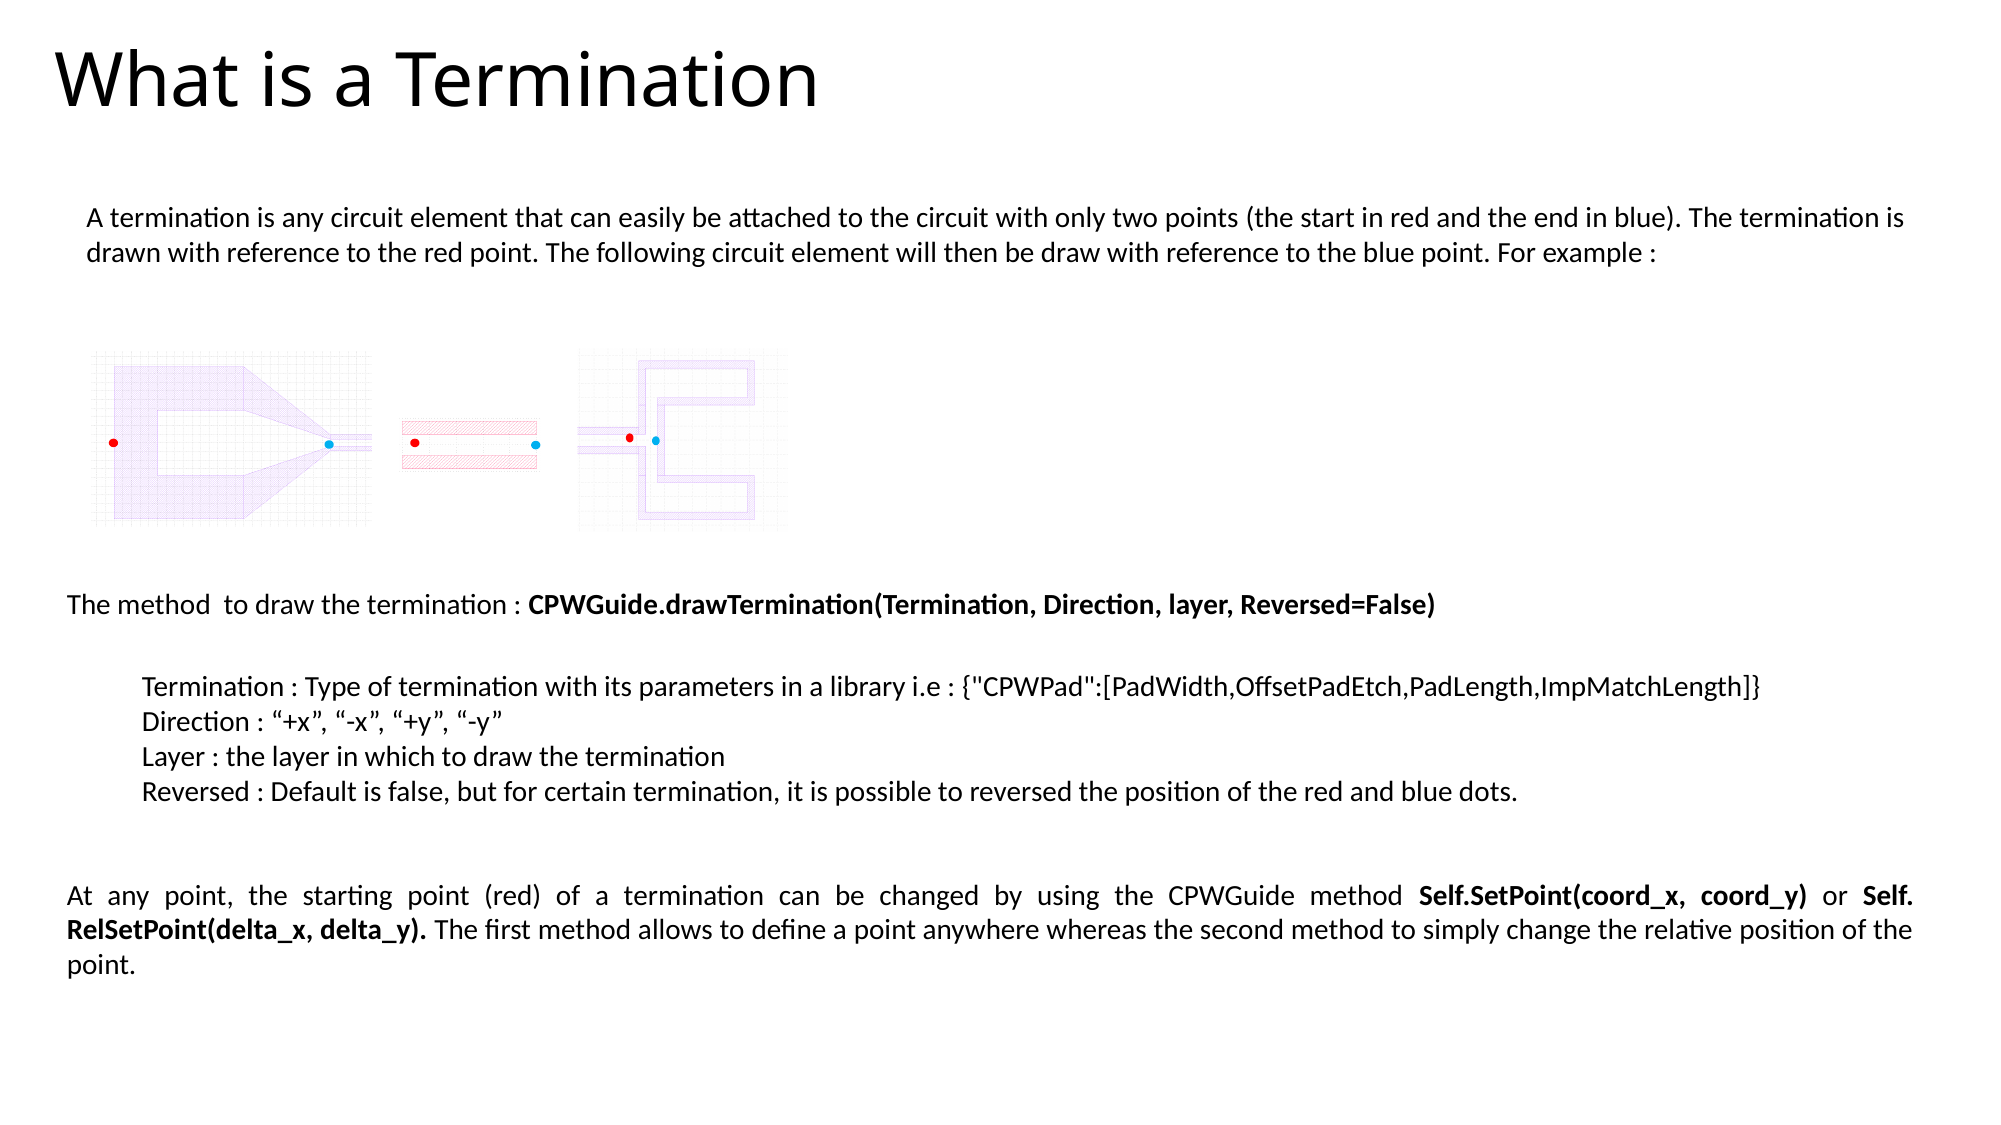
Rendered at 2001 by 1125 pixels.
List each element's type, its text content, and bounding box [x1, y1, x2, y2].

text_box [108, 438, 118, 448]
picture [91, 351, 372, 527]
text_box [652, 436, 660, 446]
text_box A termination is any circuit element that can easily be attached to the circuit with only two points (the start in red and the end in blue). The termination is drawn with reference to the red point. The following circuit element will then be draw with reference to the blue point. For example : [71, 191, 1929, 323]
title What is a Termination [39, 16, 1765, 149]
text_box Termination : Type of termination with its parameters in a library i.e : {"CPWPad":[PadWidth,OffsetPadEtch,PadLength,ImpMatchLength]} Direction : “+x”, “-x”, “+y”, “-y” Layer : the layer in which to draw the termination Reversed : Default is false, but for certain termination, it is possible to reversed the position of the red and blue dots. [127, 709, 1776, 815]
text_box [410, 438, 420, 448]
text_box At any point, the starting point (red) of a termination can be changed by using the CPWGuide method Self.SetPoint(coord_x, coord_y) or Self. RelSetPoint(delta_x, delta_y). The first method allows to define a point anywhere whereas the second method to simply change the relative position of the point. [51, 868, 1944, 1071]
picture [399, 417, 541, 472]
text_box The method to draw the termination : CPWGuide.drawTermination(Termination, Direction, layer, Reversed=False) [51, 577, 1909, 709]
text_box [324, 440, 334, 449]
text_box [531, 440, 541, 450]
picture [577, 348, 788, 532]
text_box [625, 433, 634, 443]
